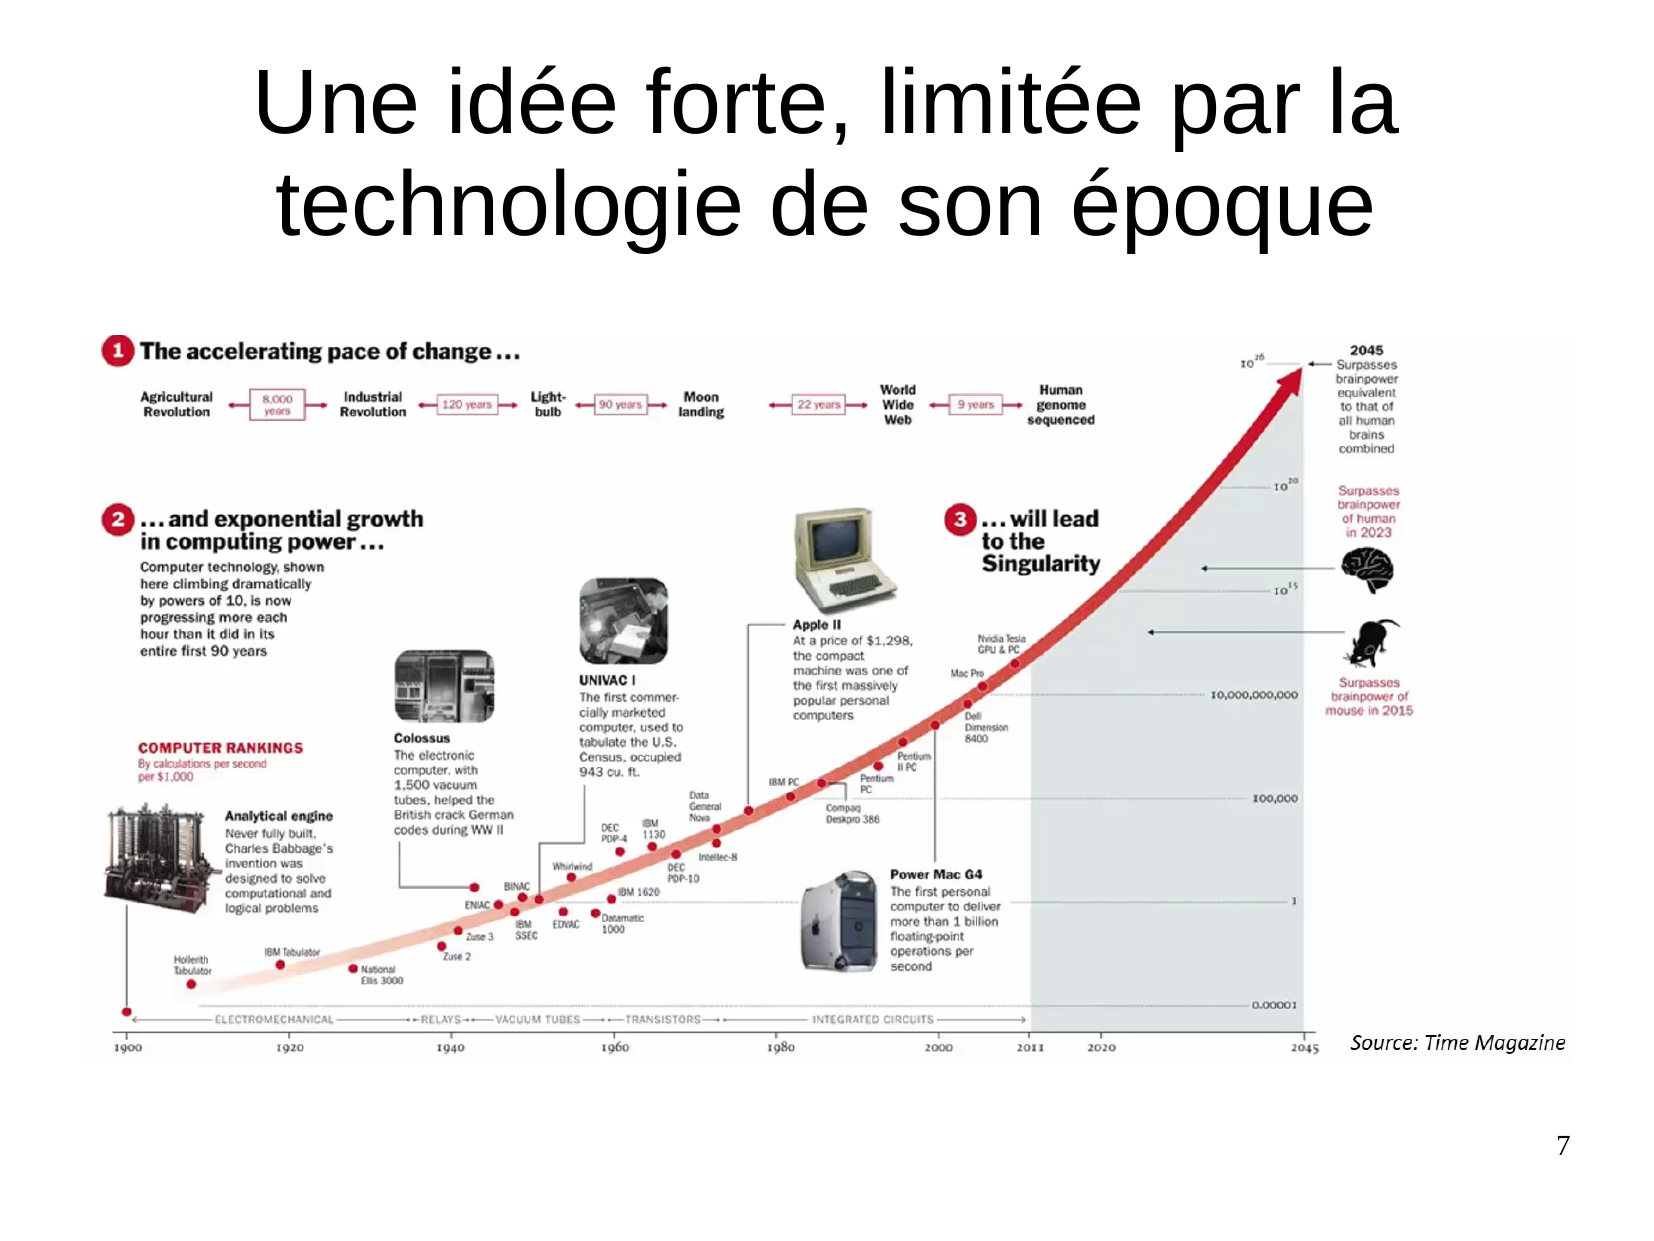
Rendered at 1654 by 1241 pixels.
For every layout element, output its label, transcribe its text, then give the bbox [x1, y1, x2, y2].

title Une idée forte, limitée par la technologie de son époque [82, 49, 1571, 257]
picture [82, 335, 1571, 1064]
